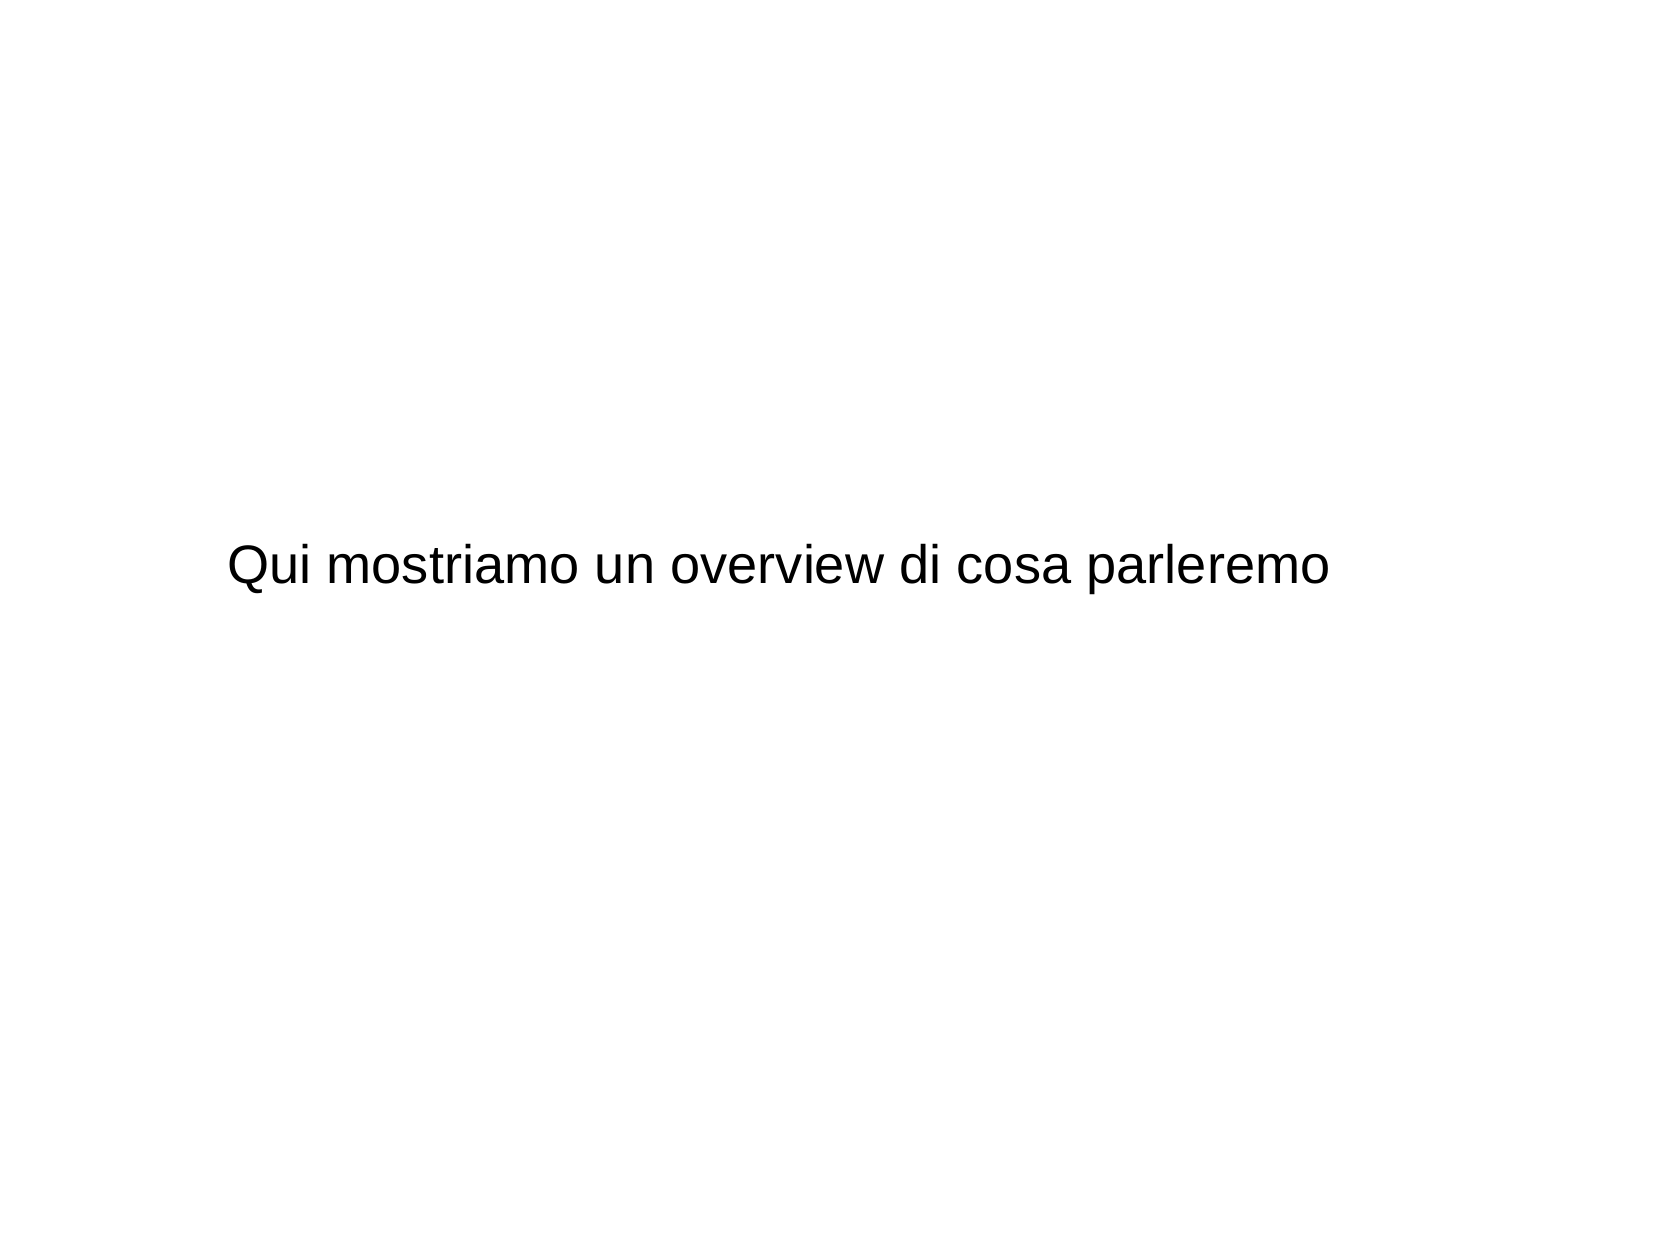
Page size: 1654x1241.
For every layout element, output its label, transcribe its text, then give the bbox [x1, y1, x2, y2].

text_box Qui mostriamo un overview di cosa parleremo [212, 527, 1430, 603]
